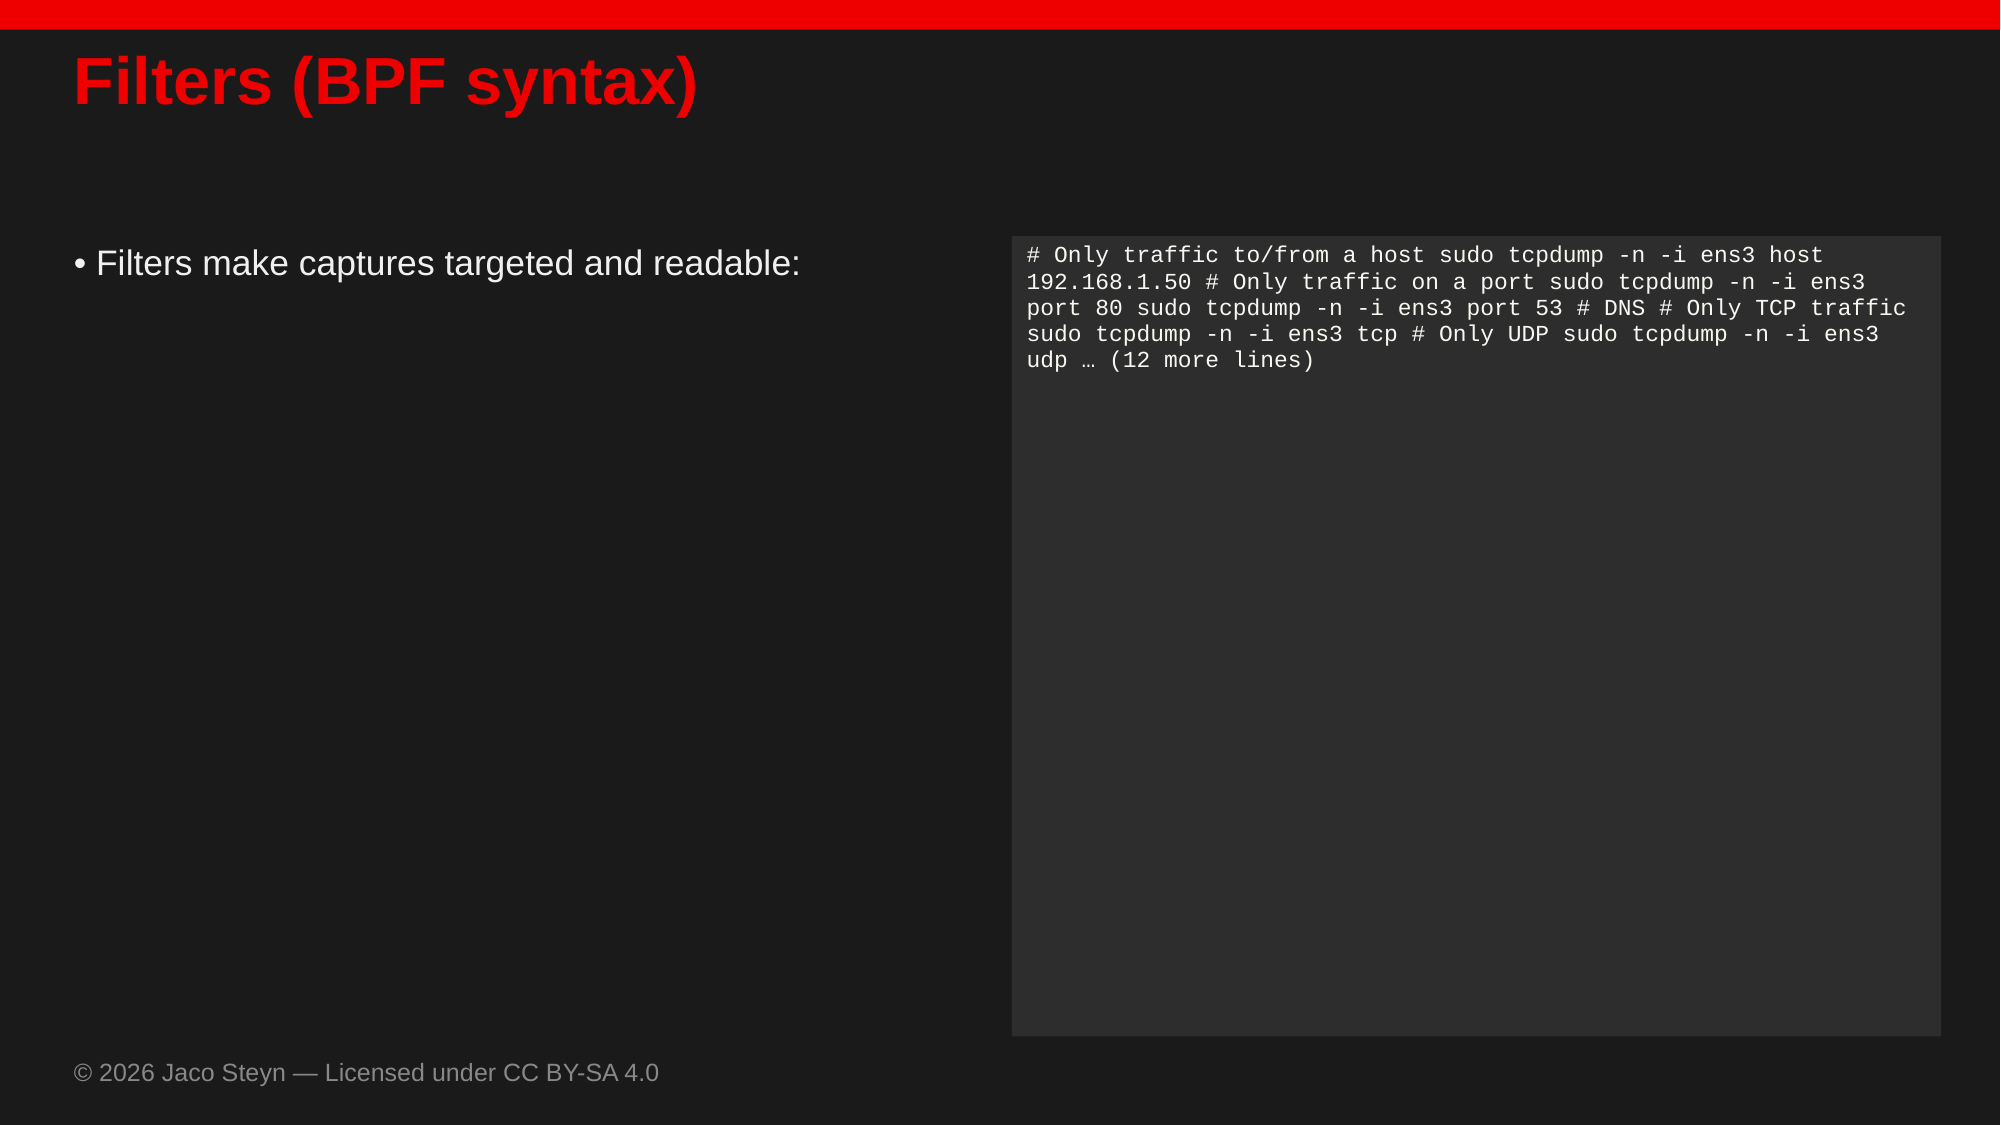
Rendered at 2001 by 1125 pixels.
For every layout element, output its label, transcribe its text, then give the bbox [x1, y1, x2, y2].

text_box • Filters make captures targeted and readable: [59, 236, 989, 1037]
text_box [0, 0, 2001, 30]
text_box # Only traffic to/from a host sudo tcpdump -n -i ens3 host 192.168.1.50 # Only traffic on a port sudo tcpdump -n -i ens3 port 80 sudo tcpdump -n -i ens3 port 53 # DNS # Only TCP traffic sudo tcpdump -n -i ens3 tcp # Only UDP sudo tcpdump -n -i ens3 udp … (12 more lines) [1011, 236, 1942, 1037]
text_box Filters (BPF syntax) [59, 36, 1942, 208]
text_box © 2026 Jaco Steyn — Licensed under CC BY-SA 4.0 [59, 1051, 1942, 1093]
